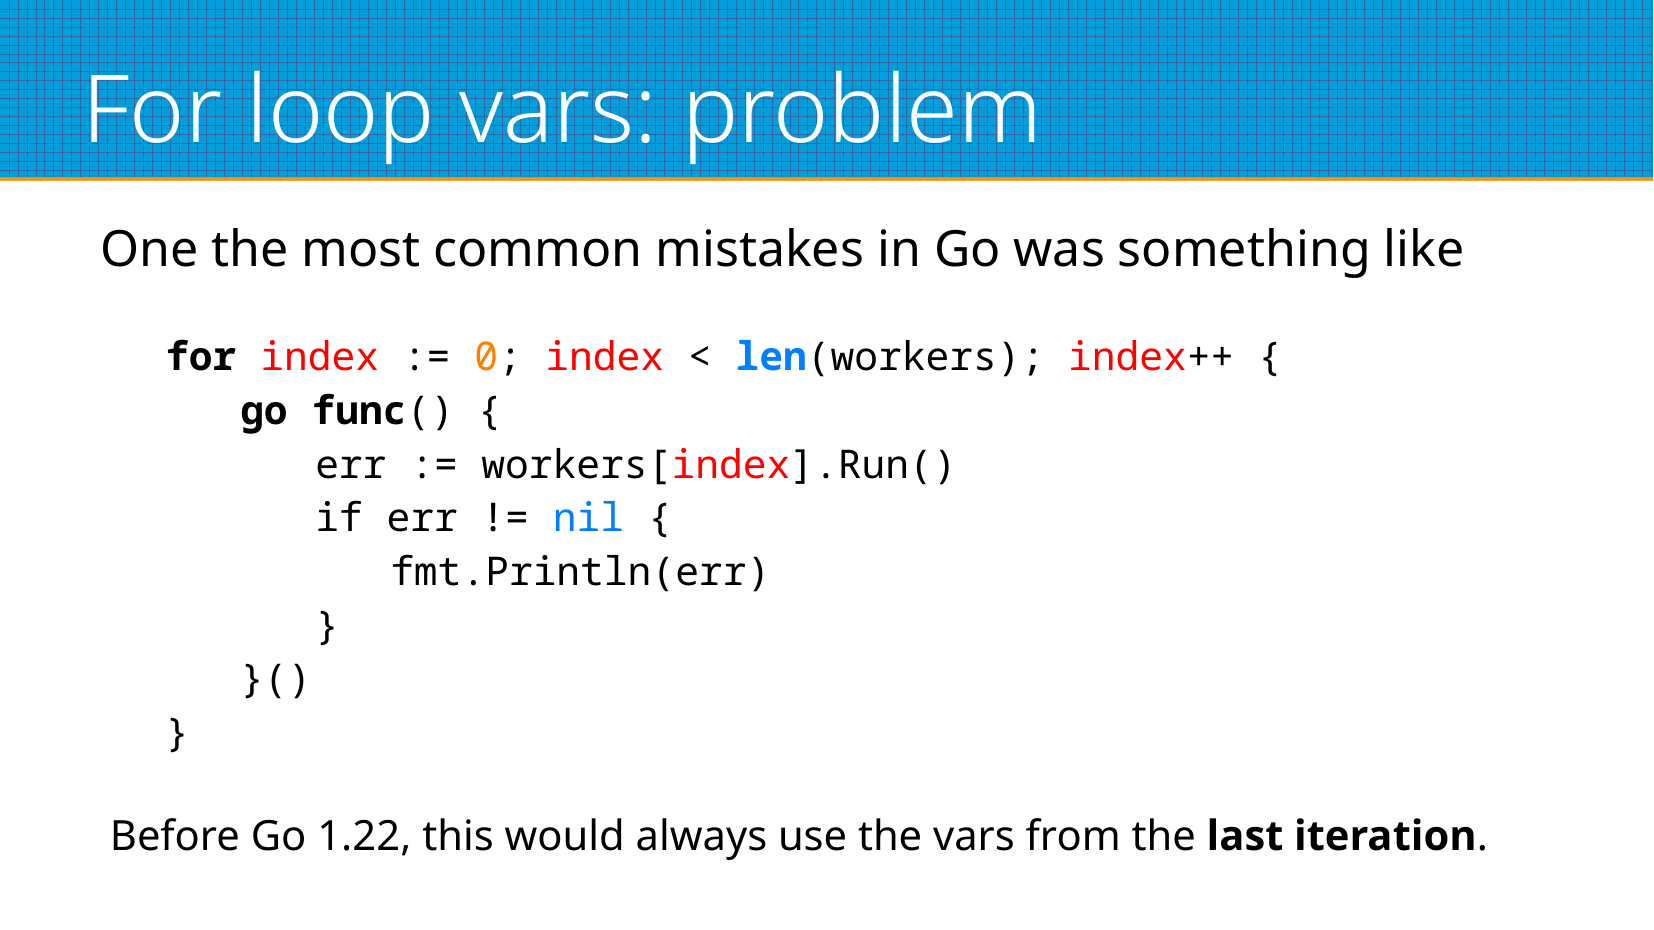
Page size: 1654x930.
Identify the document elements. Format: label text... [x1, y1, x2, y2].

title For loop vars: problem [82, 14, 1571, 171]
list One the most common mistakes in Go was something like [29, 213, 1609, 352]
text_box Before Go 1.22, this would always use the vars from the last iteration. [103, 743, 1576, 926]
text_box for index := 0; index < len(workers); index++ { go func() { err := workers[index].Run() if err != nil { fmt.Println(err) } }() } [159, 322, 1388, 743]
